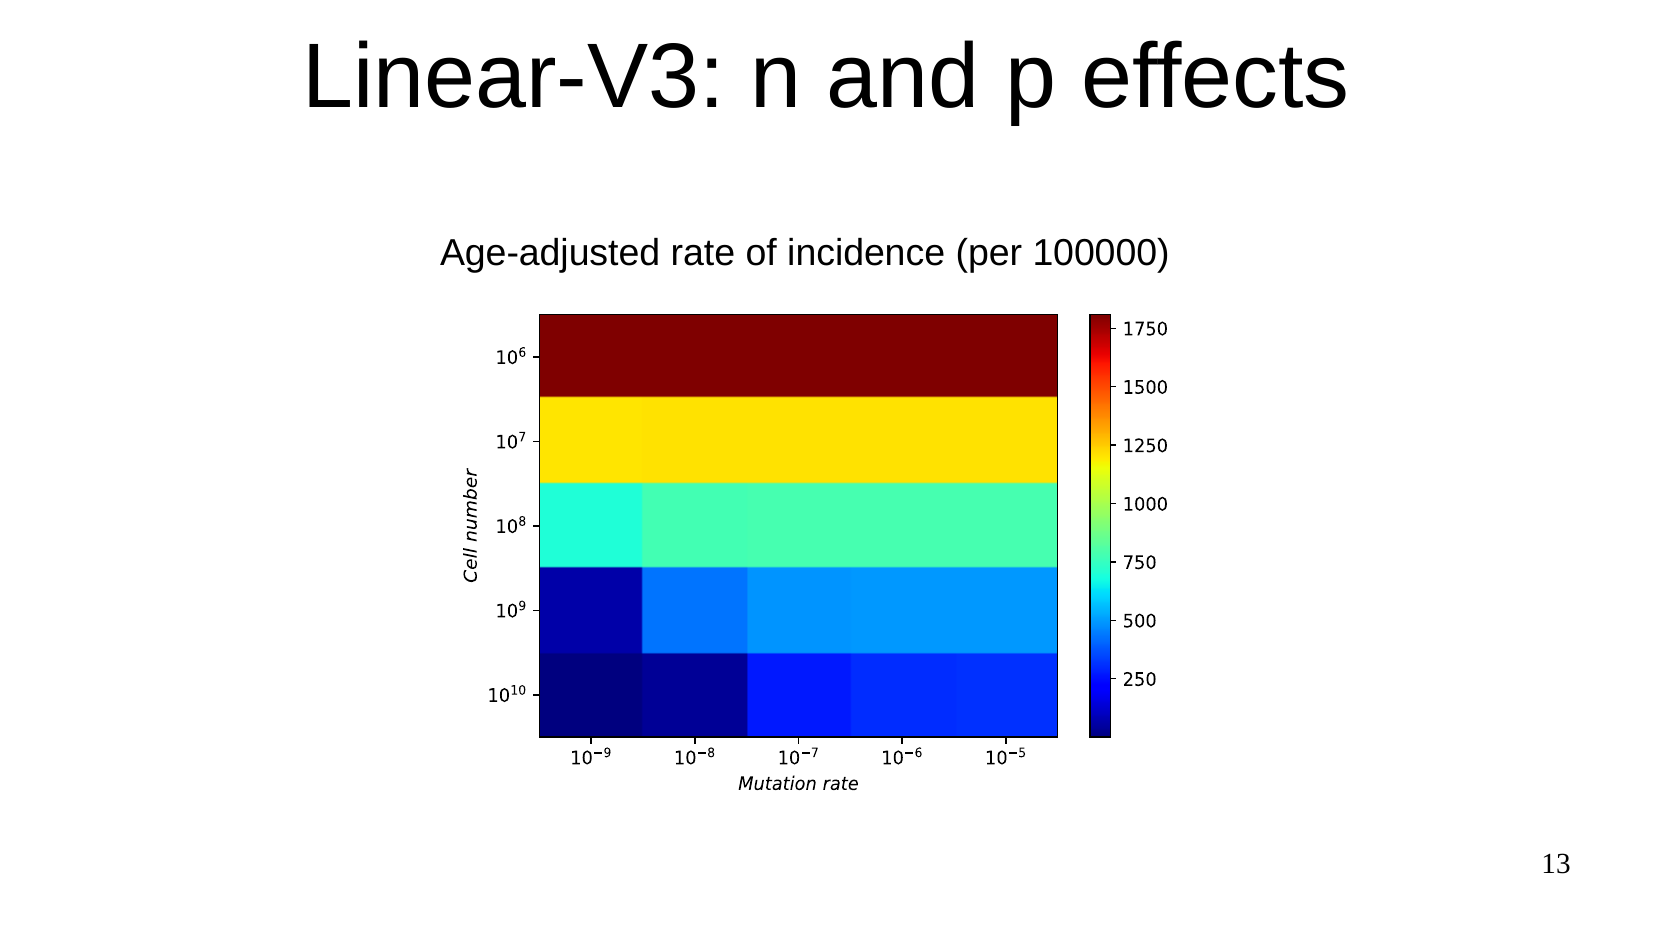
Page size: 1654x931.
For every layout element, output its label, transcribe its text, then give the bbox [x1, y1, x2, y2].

title Linear-V3: n and p effects [82, 0, 1571, 154]
picture [437, 287, 1208, 827]
text_box Age-adjusted rate of incidence (per 100000) [425, 224, 1205, 310]
